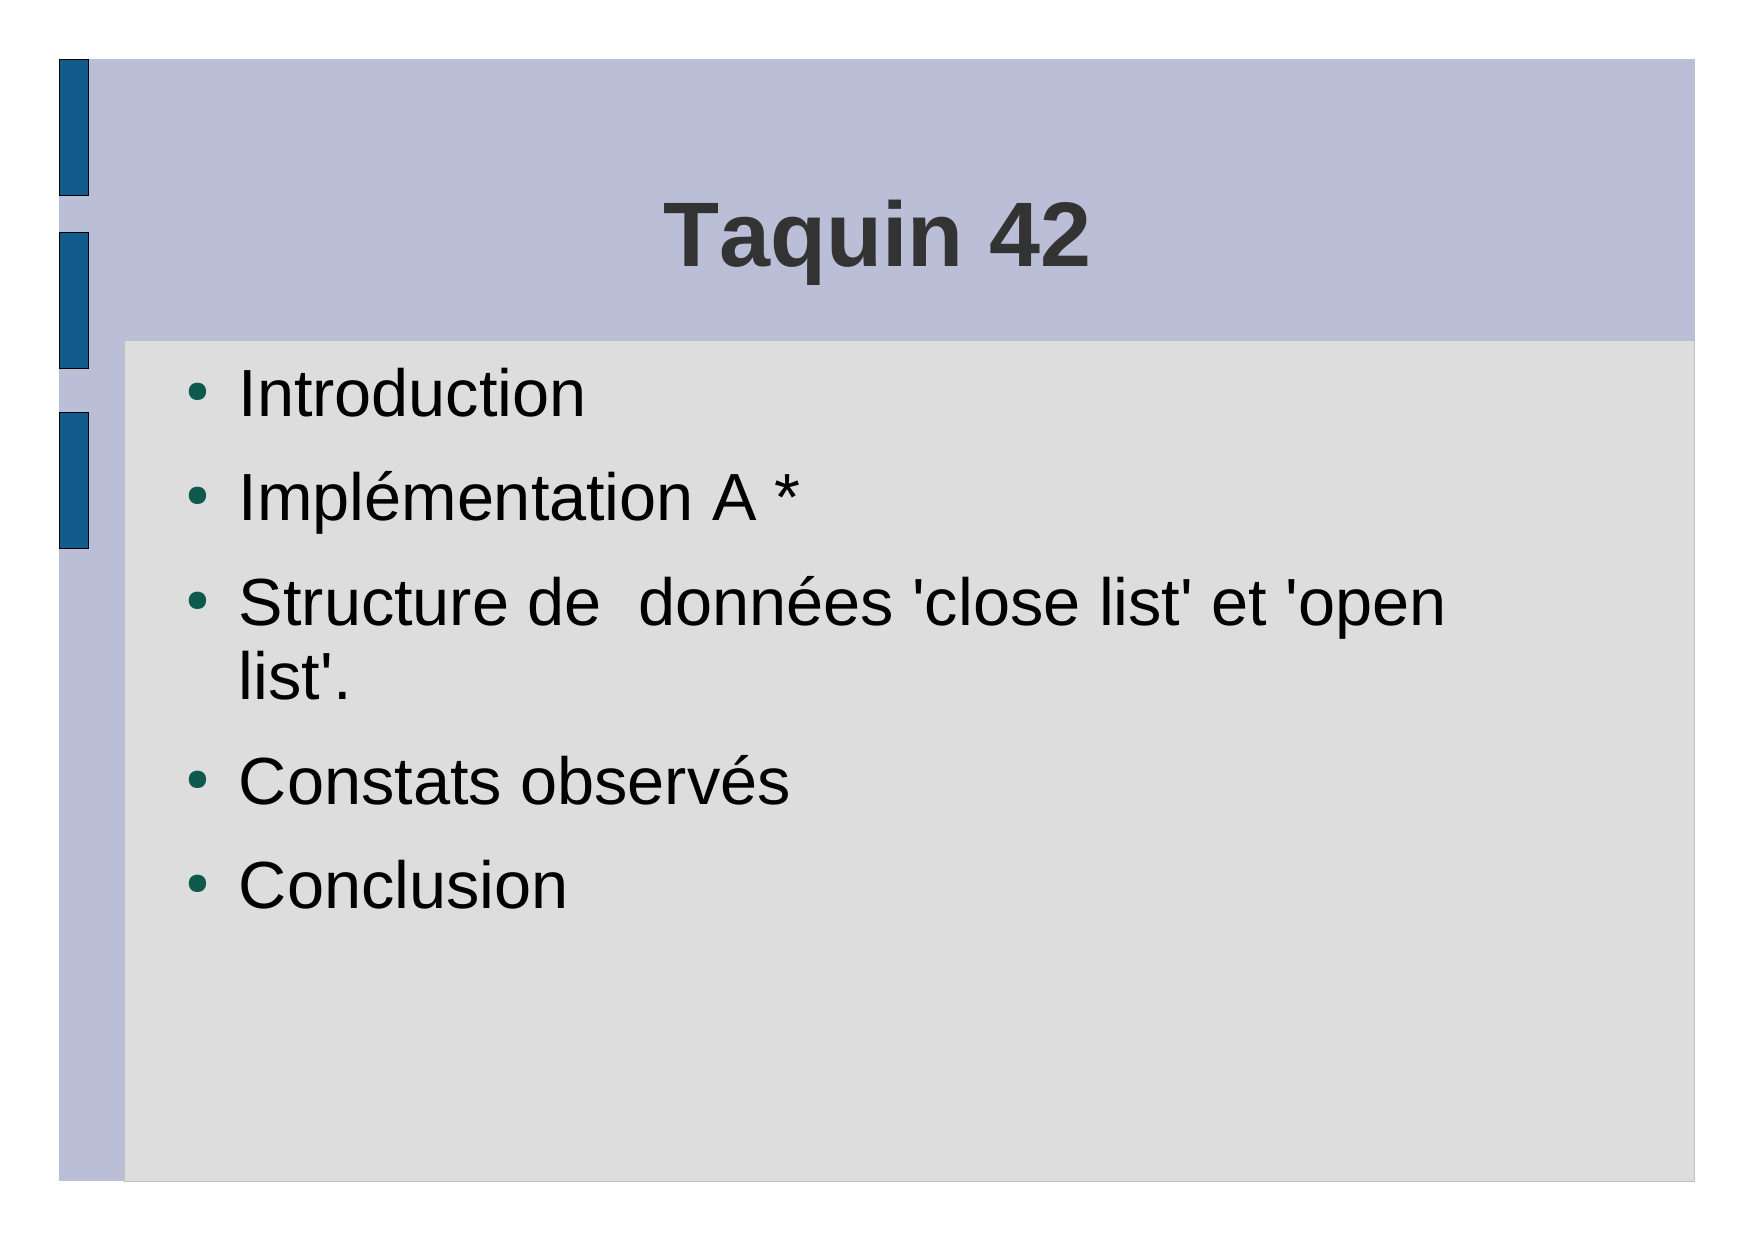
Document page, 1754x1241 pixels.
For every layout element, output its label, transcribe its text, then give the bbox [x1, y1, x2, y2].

title Taquin 42 [179, 141, 1577, 329]
list Introduction Implémentation A * Structure de données 'close list' et 'open list'. Constats observés Conclusion [168, 356, 1565, 1063]
